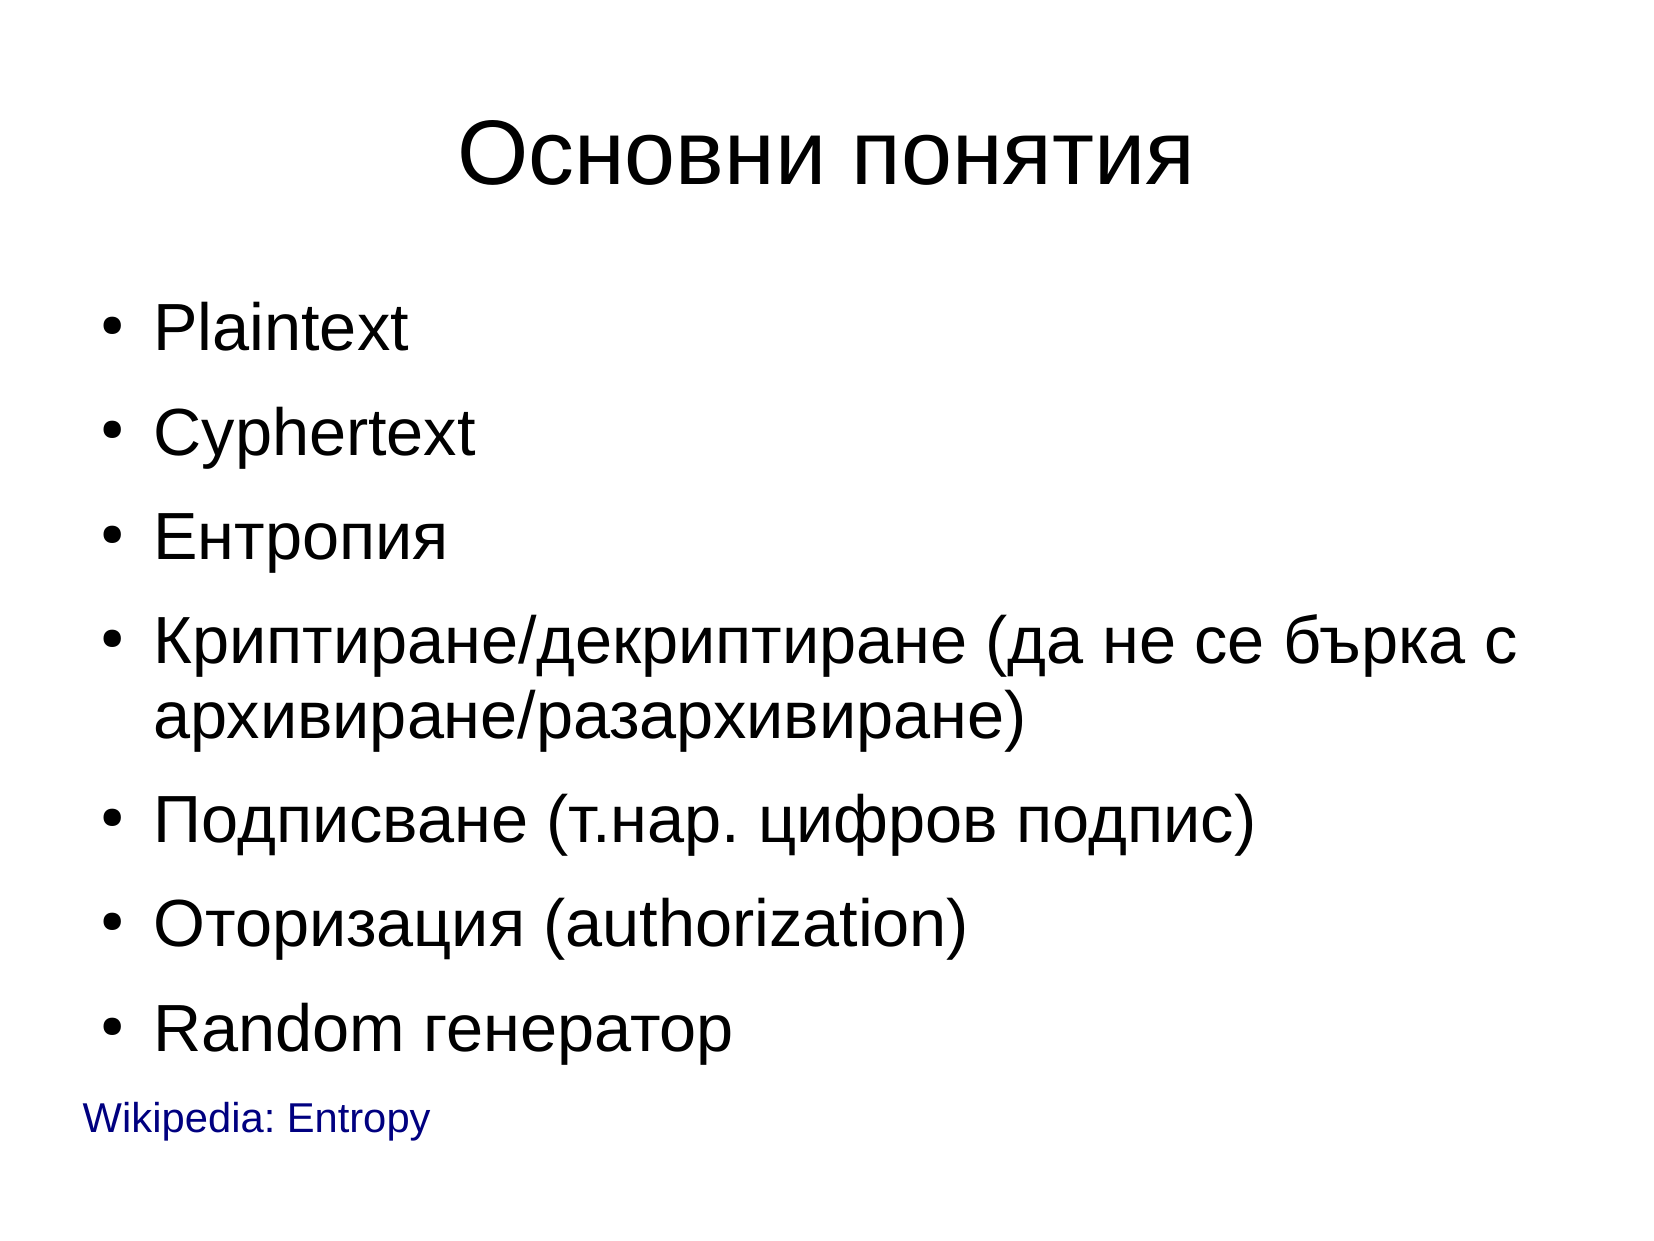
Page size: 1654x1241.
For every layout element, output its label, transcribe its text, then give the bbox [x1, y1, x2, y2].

title Основни понятия [82, 56, 1571, 250]
list Plaintext Cyphertext Ентропия Криптиране/декриптиране (да не се бърка с архивиране/разархивиране) Подписване (т.нар. цифров подпис) Оторизация (authorization) Random генератор Wikipedia: Entropy [82, 290, 1571, 1241]
